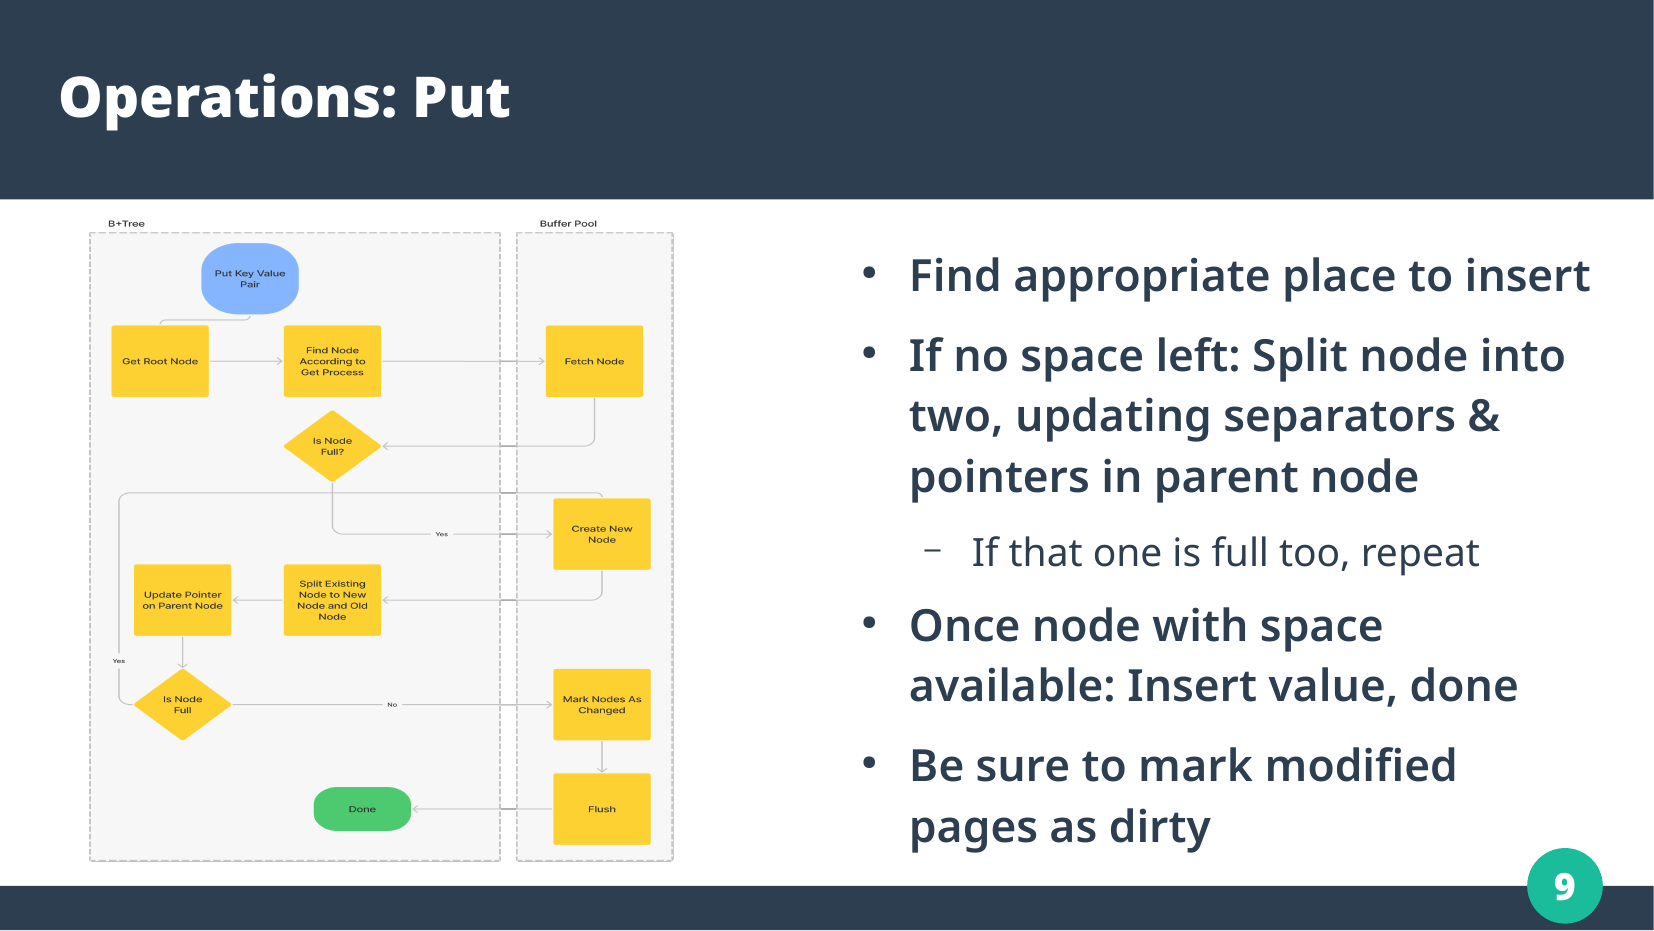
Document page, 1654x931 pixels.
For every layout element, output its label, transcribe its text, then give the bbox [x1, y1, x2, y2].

title Operations: Put [59, 37, 1595, 155]
picture [29, 176, 733, 905]
list Find appropriate place to insert If no space left: Split node into two, updating separators & pointers in parent node If that one is full too, repeat Once node with space available: Insert value, done Be sure to mark modified pages as dirty [845, 243, 1596, 864]
